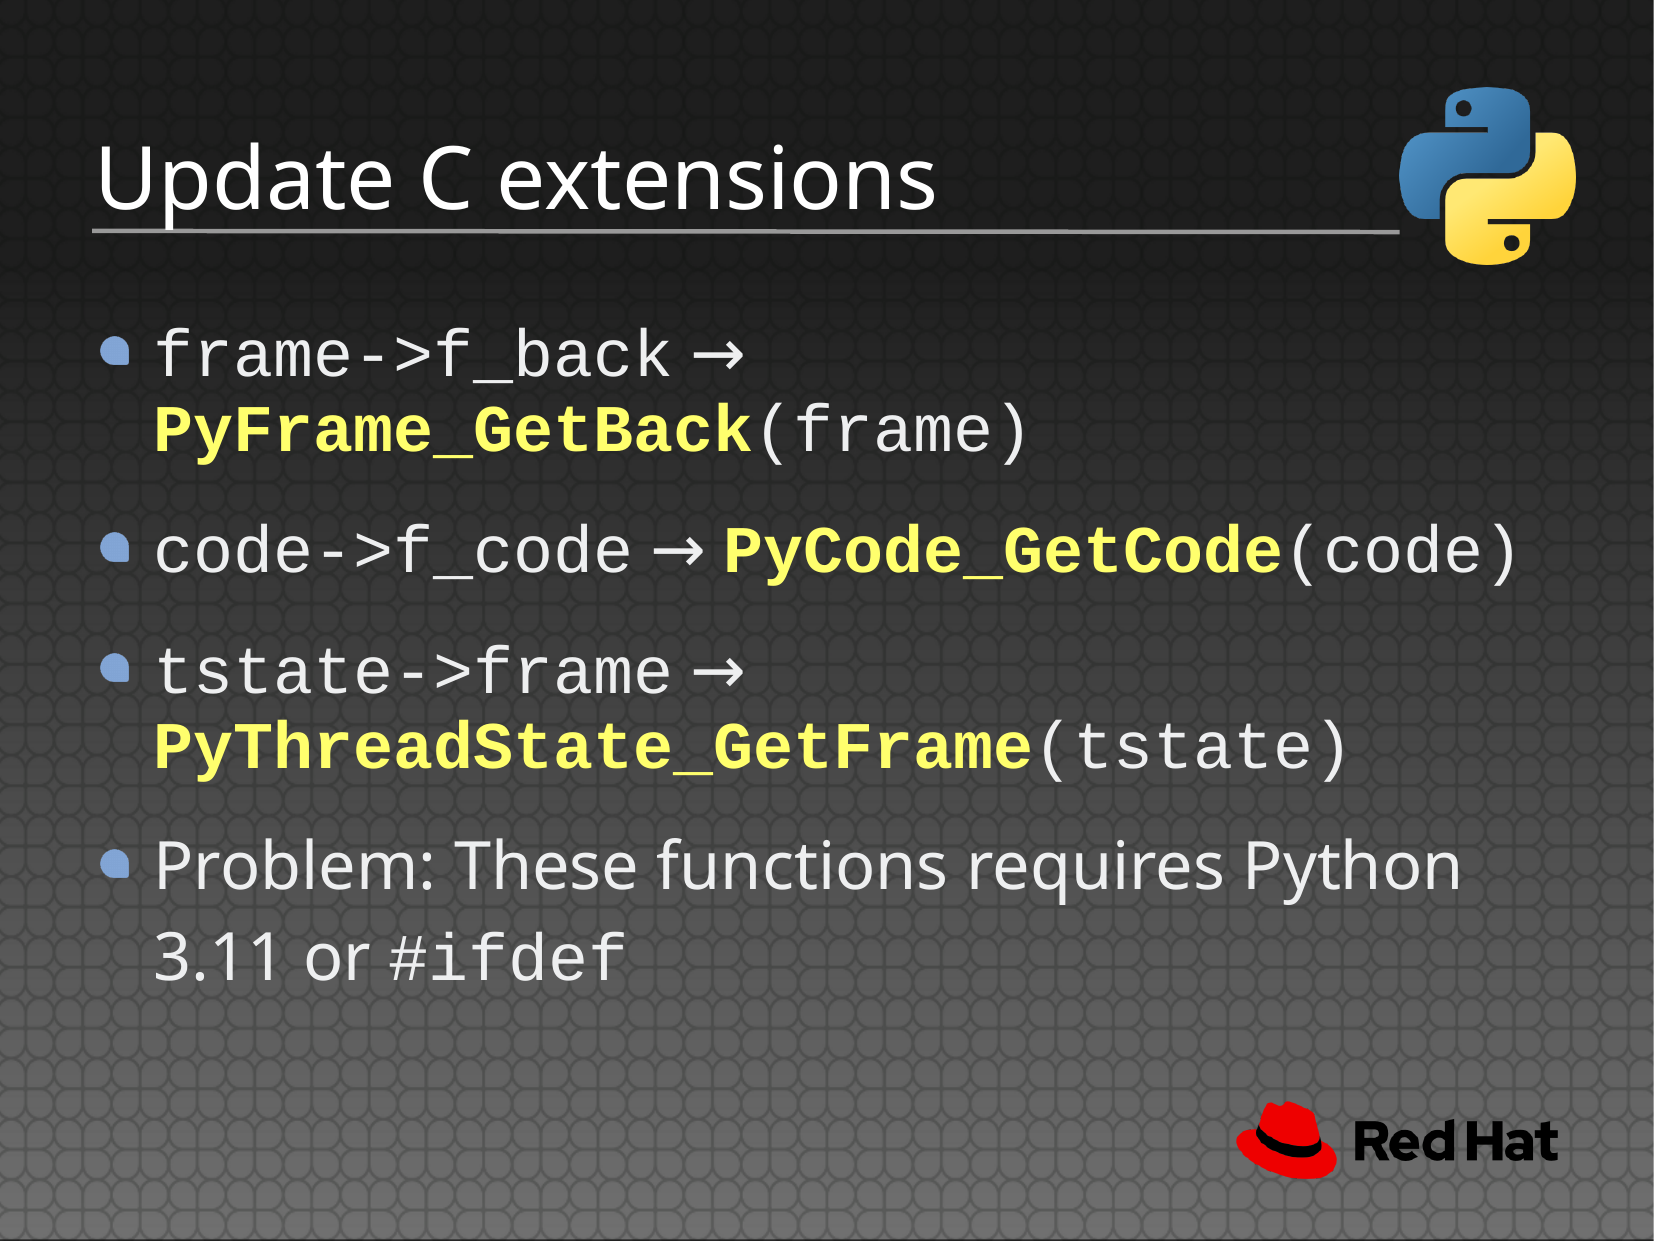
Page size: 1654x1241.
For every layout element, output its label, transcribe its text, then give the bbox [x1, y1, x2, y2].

title Update C extensions [94, 100, 1426, 251]
list frame->f_back → PyFrame_GetBack(frame) code->f_code → PyCode_GetCode(code) tstate->frame → PyThreadState_GetFrame(tstate) Problem: These functions requires Python 3.11 or #ifdef [82, 304, 1571, 1045]
picture [0, 0, 1654, 1241]
